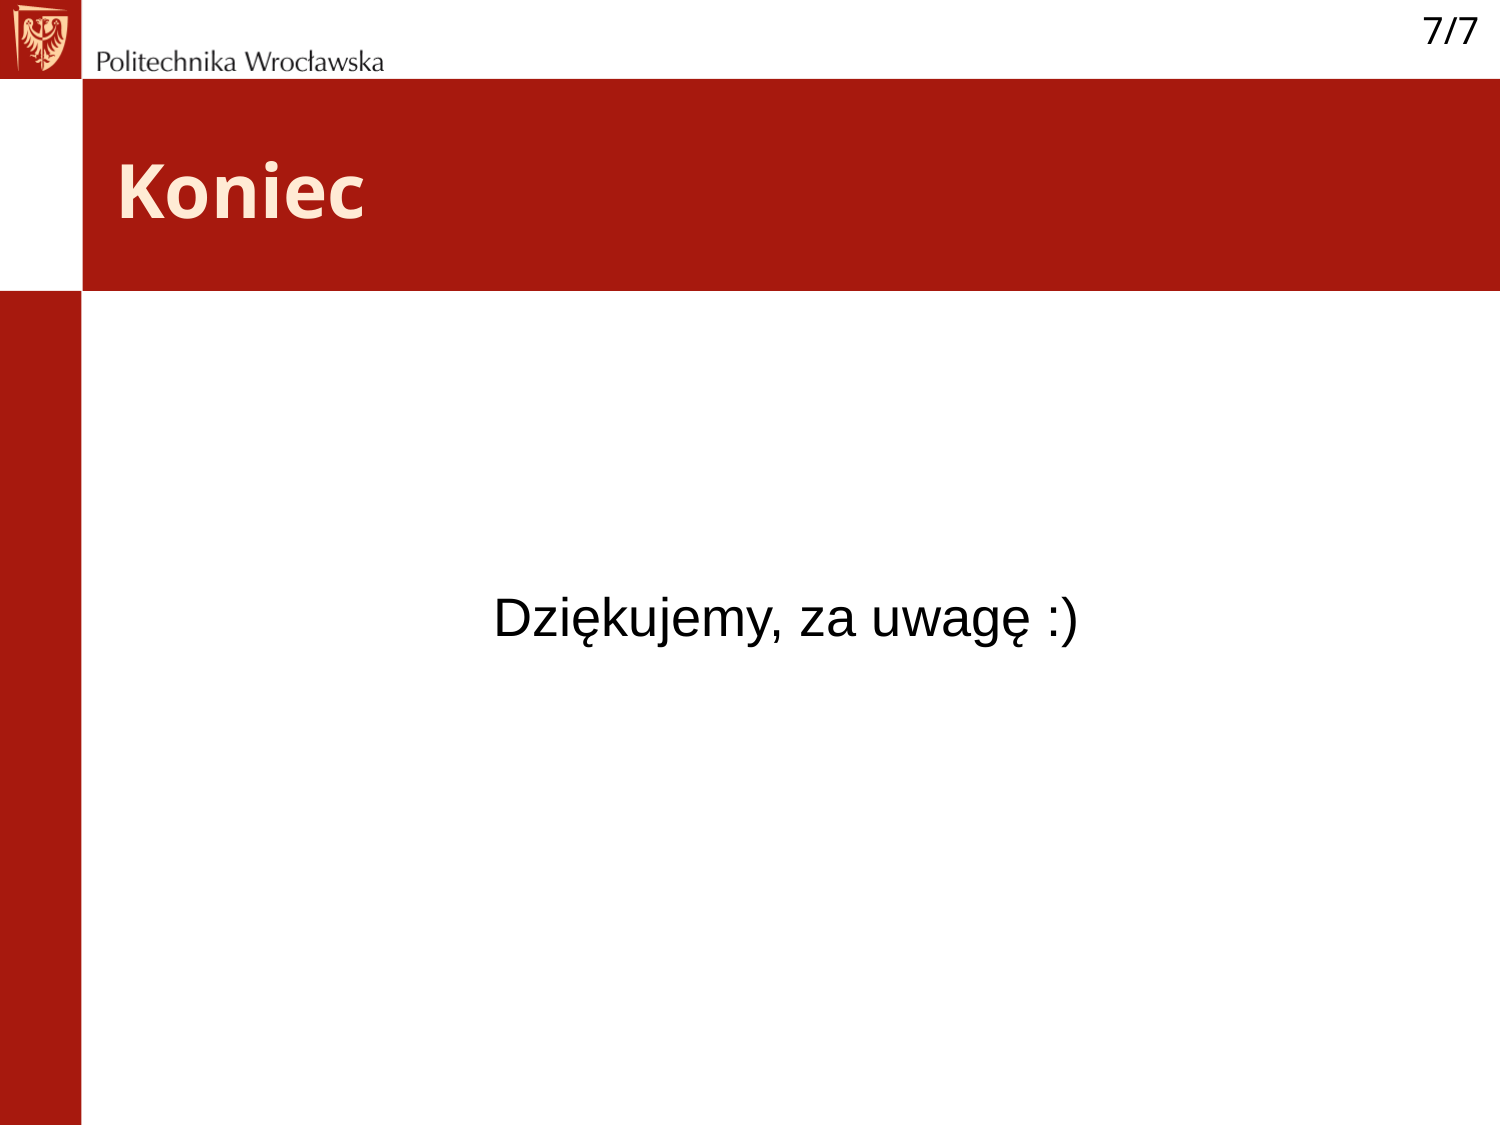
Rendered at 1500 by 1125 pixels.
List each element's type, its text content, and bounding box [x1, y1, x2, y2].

title Koniec [100, 103, 1483, 274]
picture [0, 0, 384, 79]
text_box Dziękujemy, za uwagę :) [478, 579, 1096, 656]
